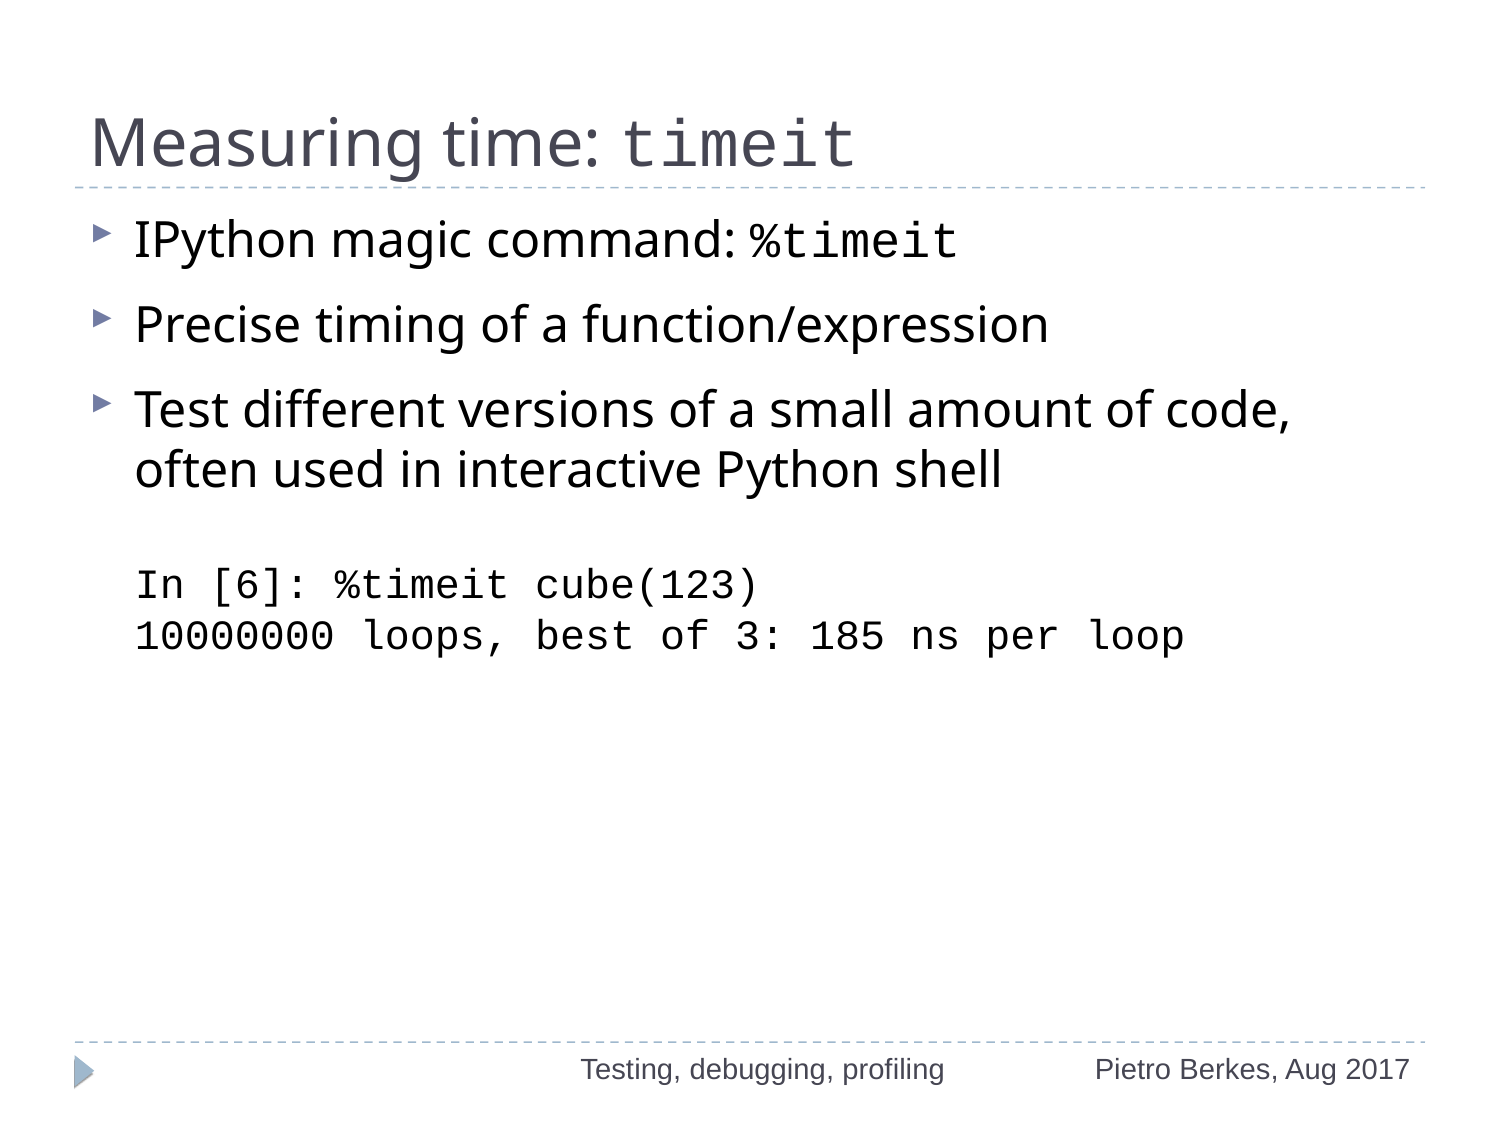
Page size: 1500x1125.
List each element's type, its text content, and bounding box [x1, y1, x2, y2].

list IPython magic command: %timeit Precise timing of a function/expression Test different versions of a small amount of code, often used in interactive Python shell In [6]: %timeit cube(123) 10000000 loops, best of 3: 185 ns per loop [75, 200, 1425, 1010]
title Measuring time: timeit [75, 24, 1425, 188]
footer Testing, debugging, profiling [475, 1042, 1051, 1103]
slide_number Pietro Berkes, Aug 2017 [1051, 1042, 1426, 1103]
